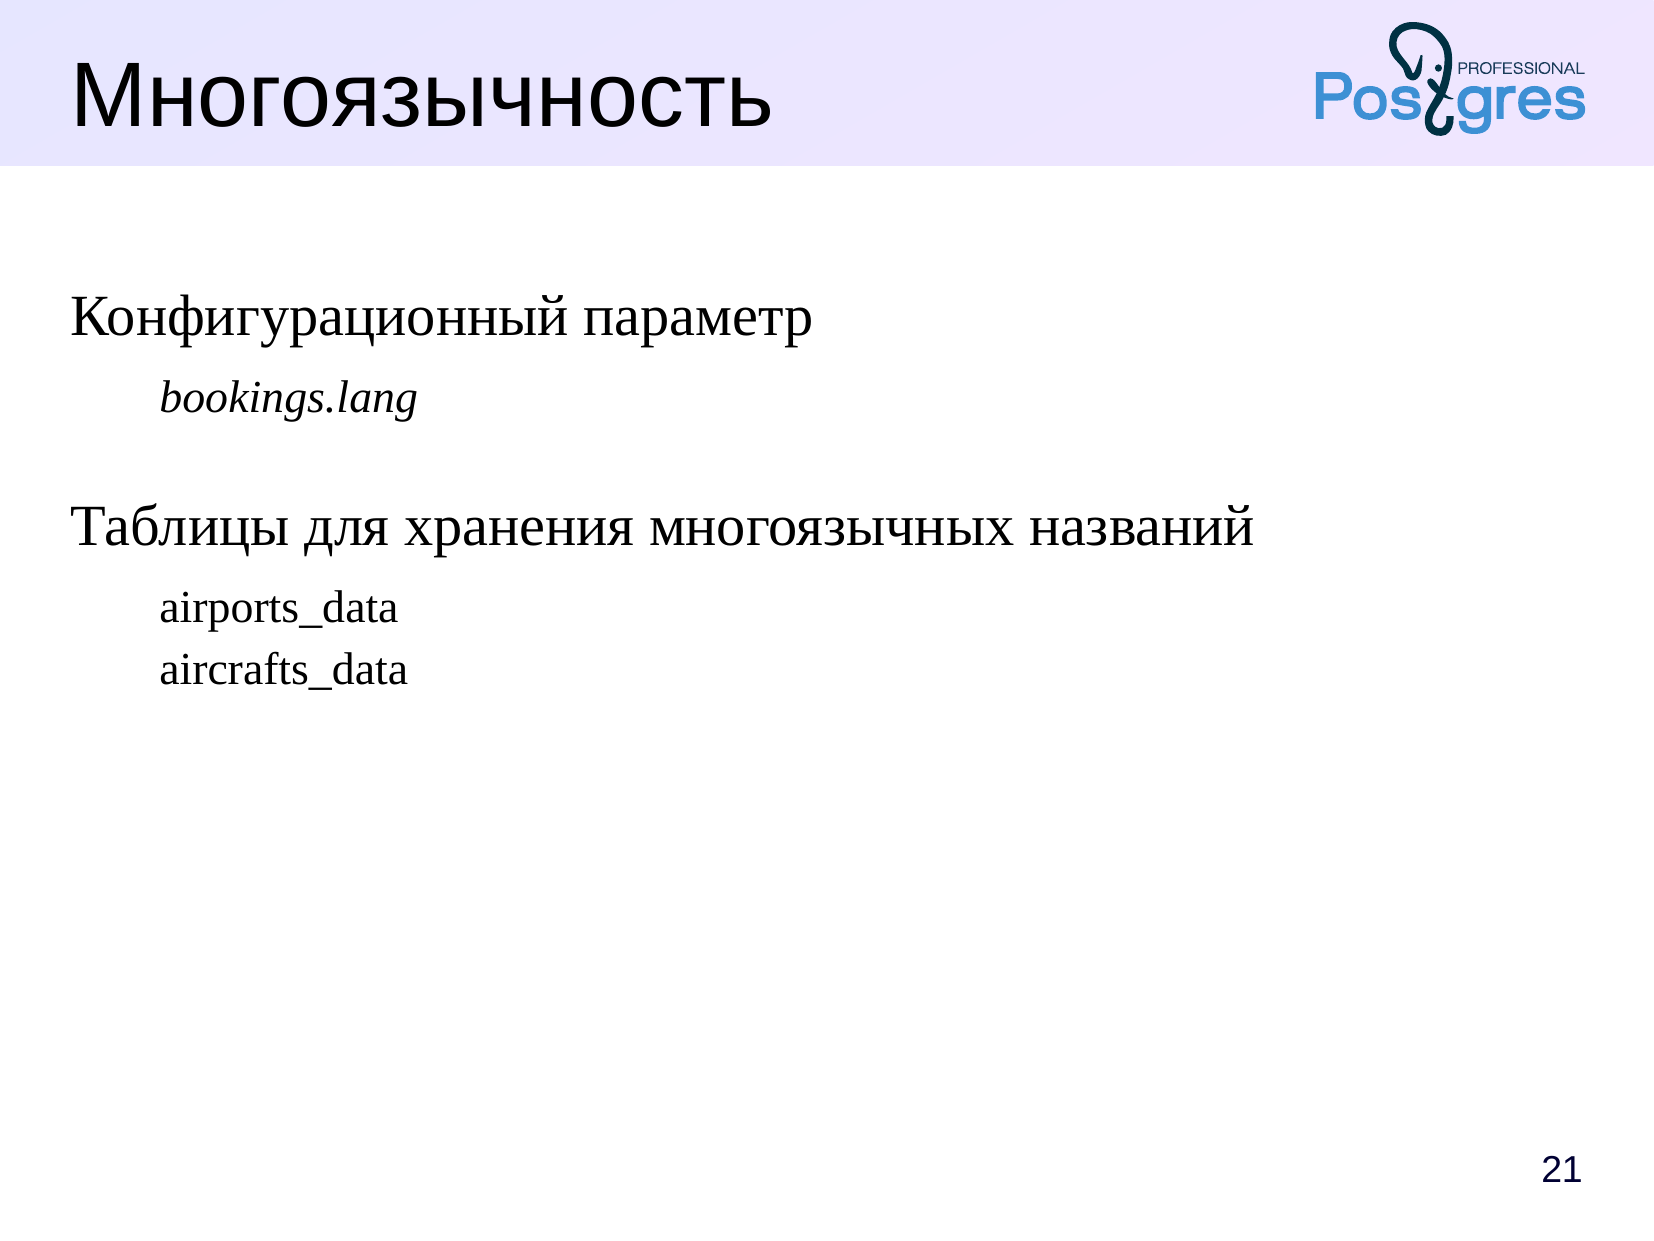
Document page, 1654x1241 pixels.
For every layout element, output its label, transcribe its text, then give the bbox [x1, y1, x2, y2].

list Конфигурационный параметр bookings.lang Таблицы для хранения многоязычных названий airports_data aircrafts_data [70, 283, 1583, 1141]
title Многоязычность [70, 43, 1241, 147]
